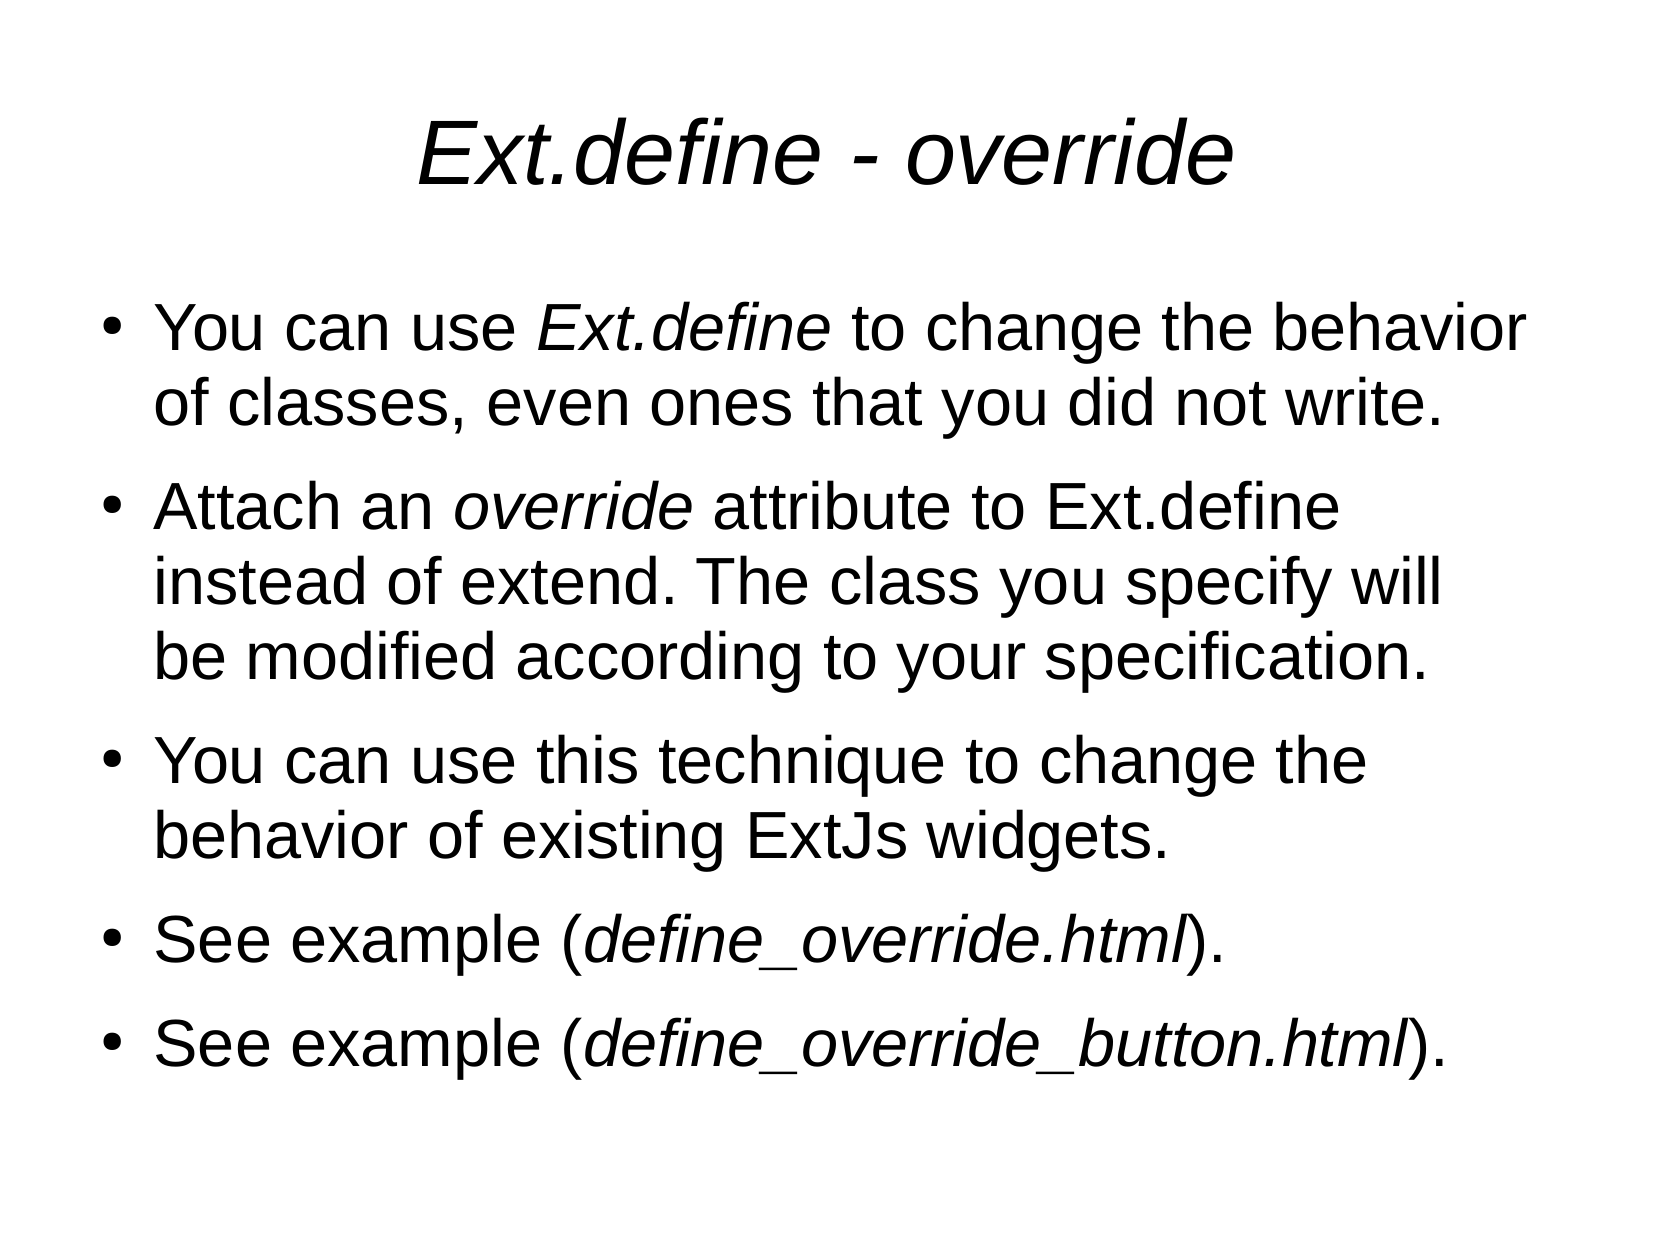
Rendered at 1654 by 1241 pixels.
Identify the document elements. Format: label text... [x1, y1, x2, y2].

list You can use Ext.define to change the behavior of classes, even ones that you did not write. Attach an override attribute to Ext.define instead of extend. The class you specify will be modified according to your specification. You can use this technique to change the behavior of existing ExtJs widgets. See example (define_override.html). See example (define_override_button.html). [82, 290, 1538, 1216]
title Ext.define - override [82, 49, 1571, 257]
